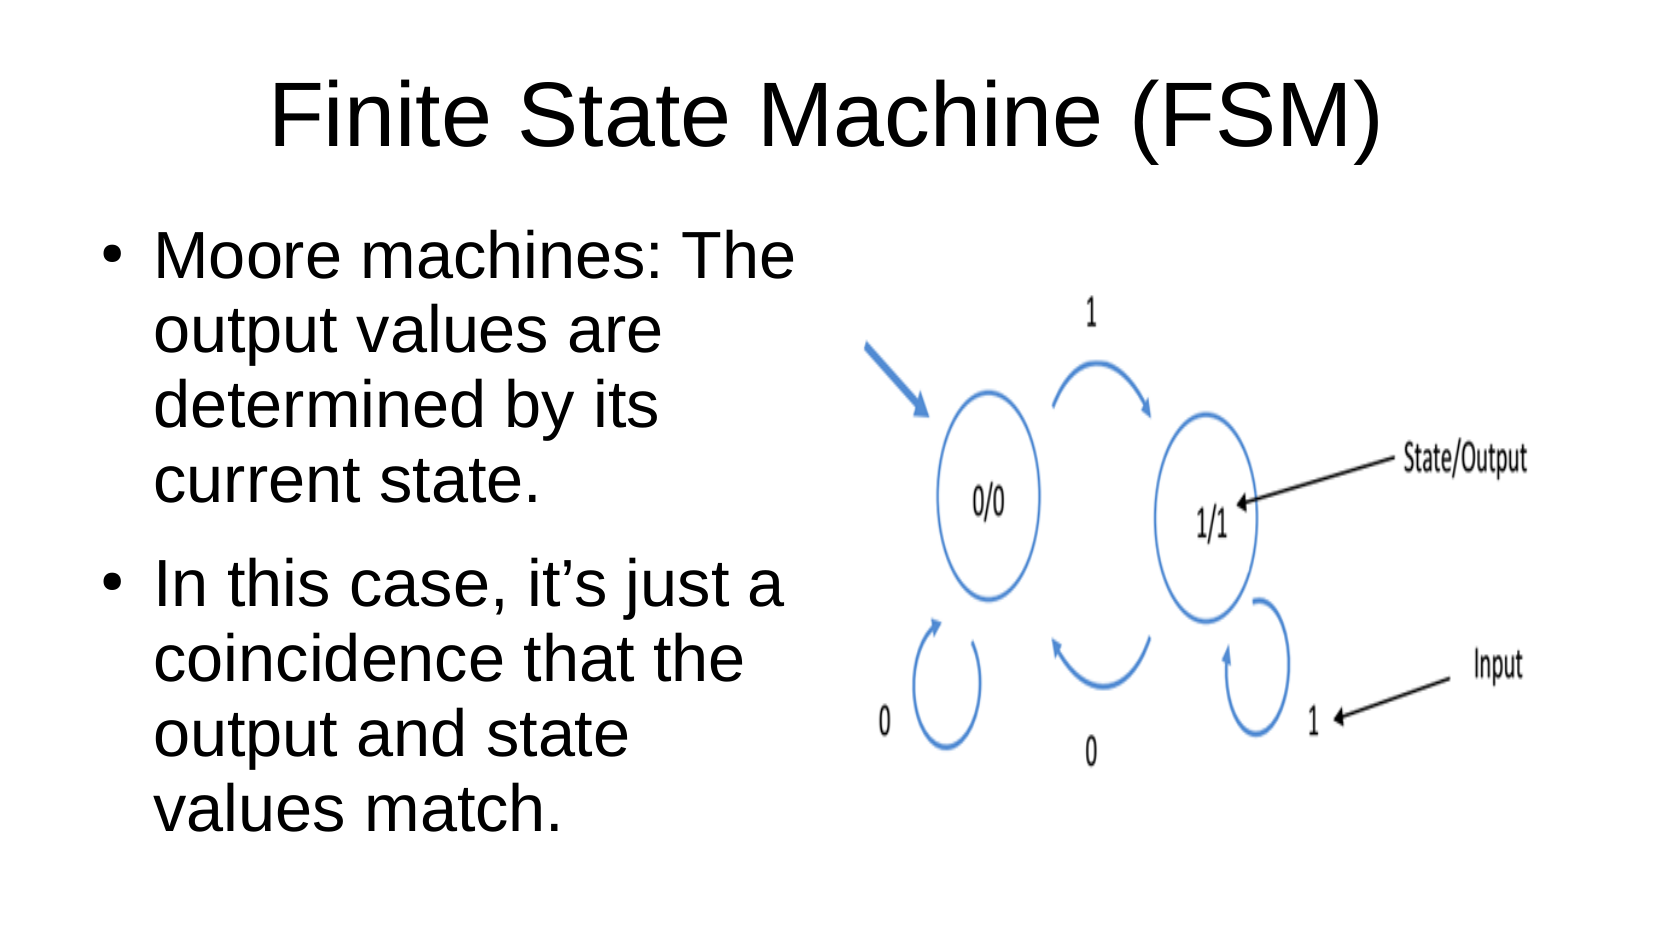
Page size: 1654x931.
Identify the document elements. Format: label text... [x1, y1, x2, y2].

picture [840, 243, 1621, 856]
list Moore machines: The output values are determined by its current state. In this case, it’s just a coincidence that the output and state values match. [82, 217, 826, 901]
title Finite State Machine (FSM) [82, 37, 1571, 193]
